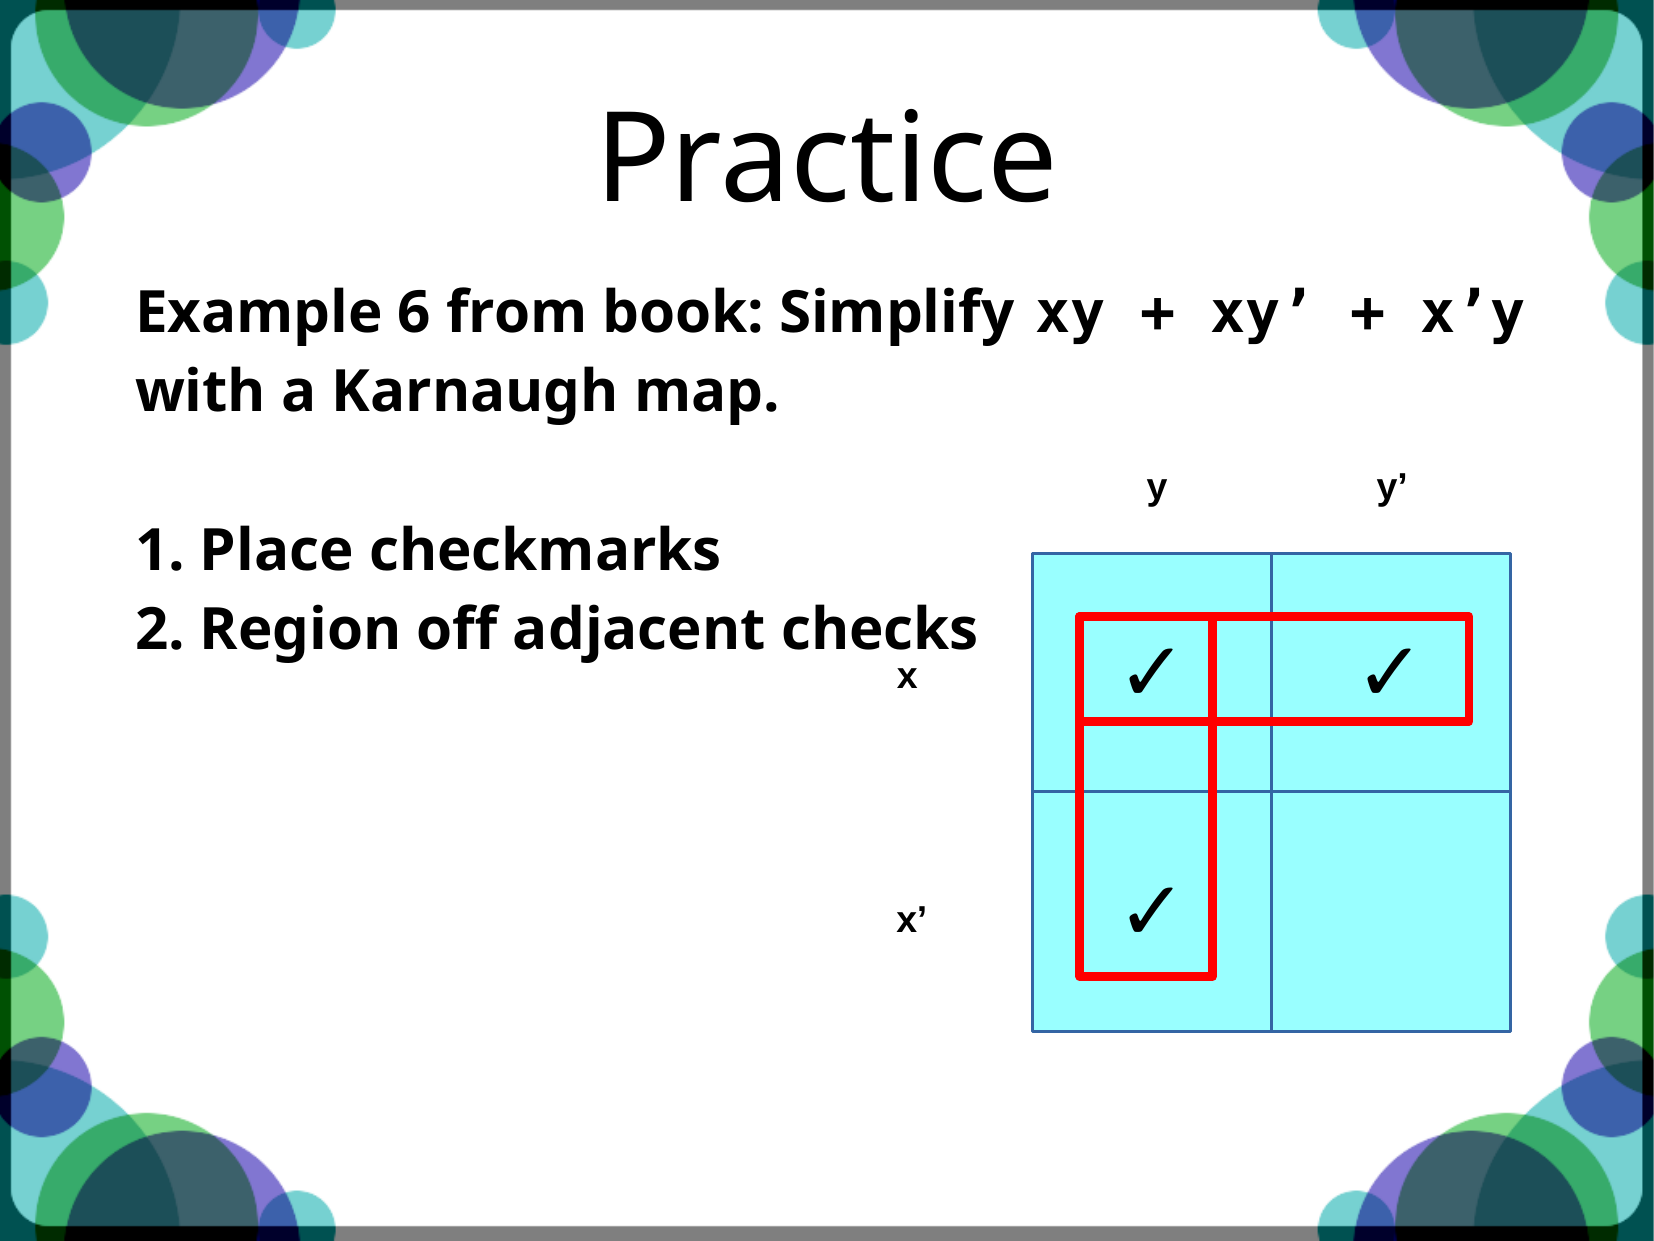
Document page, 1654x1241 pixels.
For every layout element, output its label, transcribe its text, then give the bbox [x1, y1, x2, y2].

text_box Example 6 from book: Simplify xy + xy’ + x’y with a Karnaugh map. 1. Place checkmarks 2. Region off adjacent checks [135, 270, 1531, 943]
text_box ✓ [1032, 553, 1271, 791]
text_box ✓ [1032, 791, 1271, 1032]
text_box ✓ [1271, 621, 1465, 717]
text_box ✓ [1084, 621, 1208, 717]
text_box ✓ [1217, 726, 1271, 791]
text_box [1271, 791, 1511, 1032]
text_box ✓ [1271, 553, 1511, 791]
title Practice [82, 49, 1571, 257]
picture [0, 0, 1654, 1241]
text_box x [842, 555, 972, 796]
text_box ✓ [1084, 726, 1208, 791]
text_box ✓ [1084, 791, 1208, 972]
text_box y [1032, 457, 1271, 553]
text_box y’ [1271, 457, 1514, 554]
text_box x’ [852, 797, 972, 1042]
text_box ✓ [1217, 621, 1271, 717]
